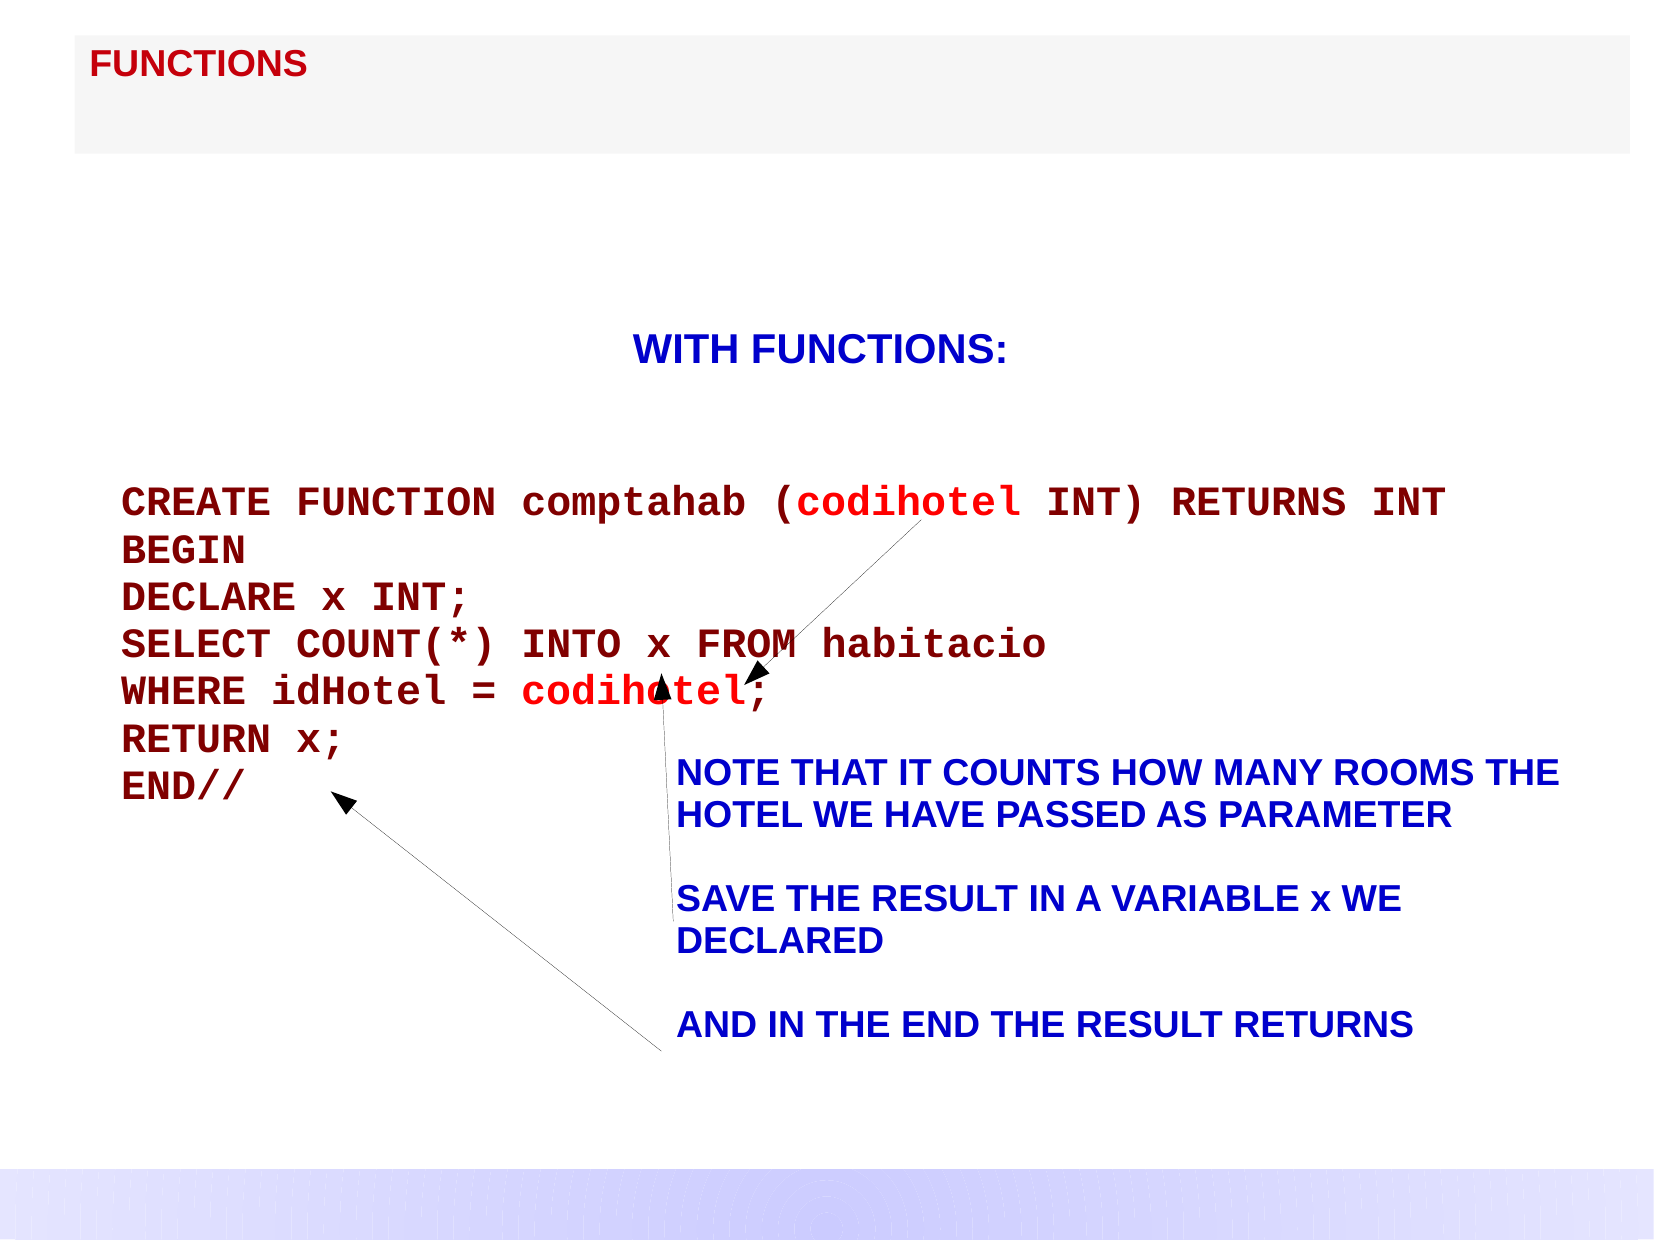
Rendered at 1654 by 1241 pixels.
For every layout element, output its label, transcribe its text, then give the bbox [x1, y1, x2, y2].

text_box CREATE FUNCTION comptahab (codihotel INT) RETURNS INT BEGIN DECLARE x INT; SELECT COUNT(*) INTO x FROM habitacio WHERE idHotel = codihotel; RETURN x; END// [106, 473, 1595, 837]
text_box [0, 304, 1654, 1221]
text_box FUNCTIONS [74, 35, 1630, 154]
text_box WITH FUNCTIONS: [129, 318, 1512, 390]
text_box [391, 837, 661, 1049]
text_box NOTE THAT IT COUNTS HOW MANY ROOMS THE HOTEL WE HAVE PASSED AS PARAMETER SAVE THE RESULT IN A VARIABLE x WE DECLARED AND IN THE END THE RESULT RETURNS [661, 744, 1630, 1105]
